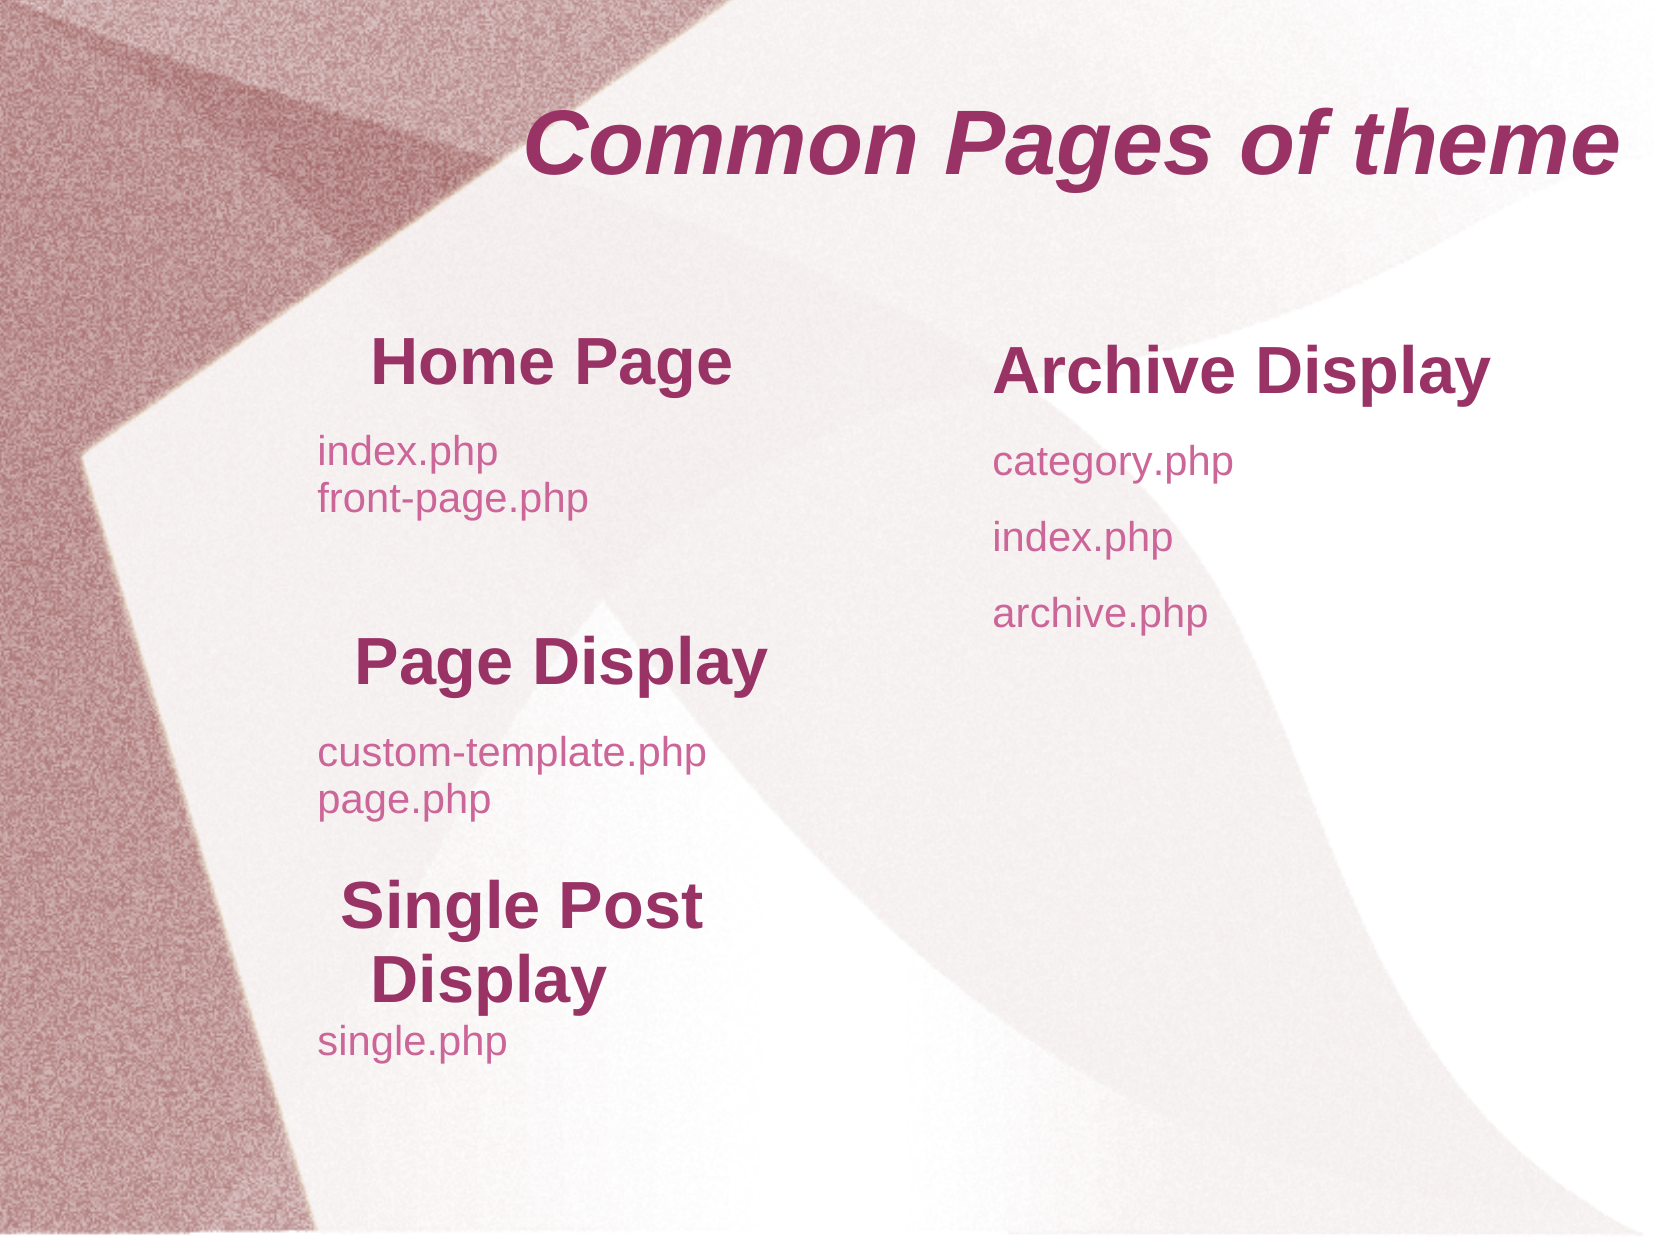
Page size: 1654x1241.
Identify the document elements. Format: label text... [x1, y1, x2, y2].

picture [0, 0, 1654, 1241]
title Common Pages of theme [496, 36, 1623, 245]
list Archive Display category.php index.php archive.php [974, 329, 1598, 956]
list Home Page index.php front-page.php Page Display custom-template.php page.php Single Post Display single.php [299, 320, 871, 1169]
